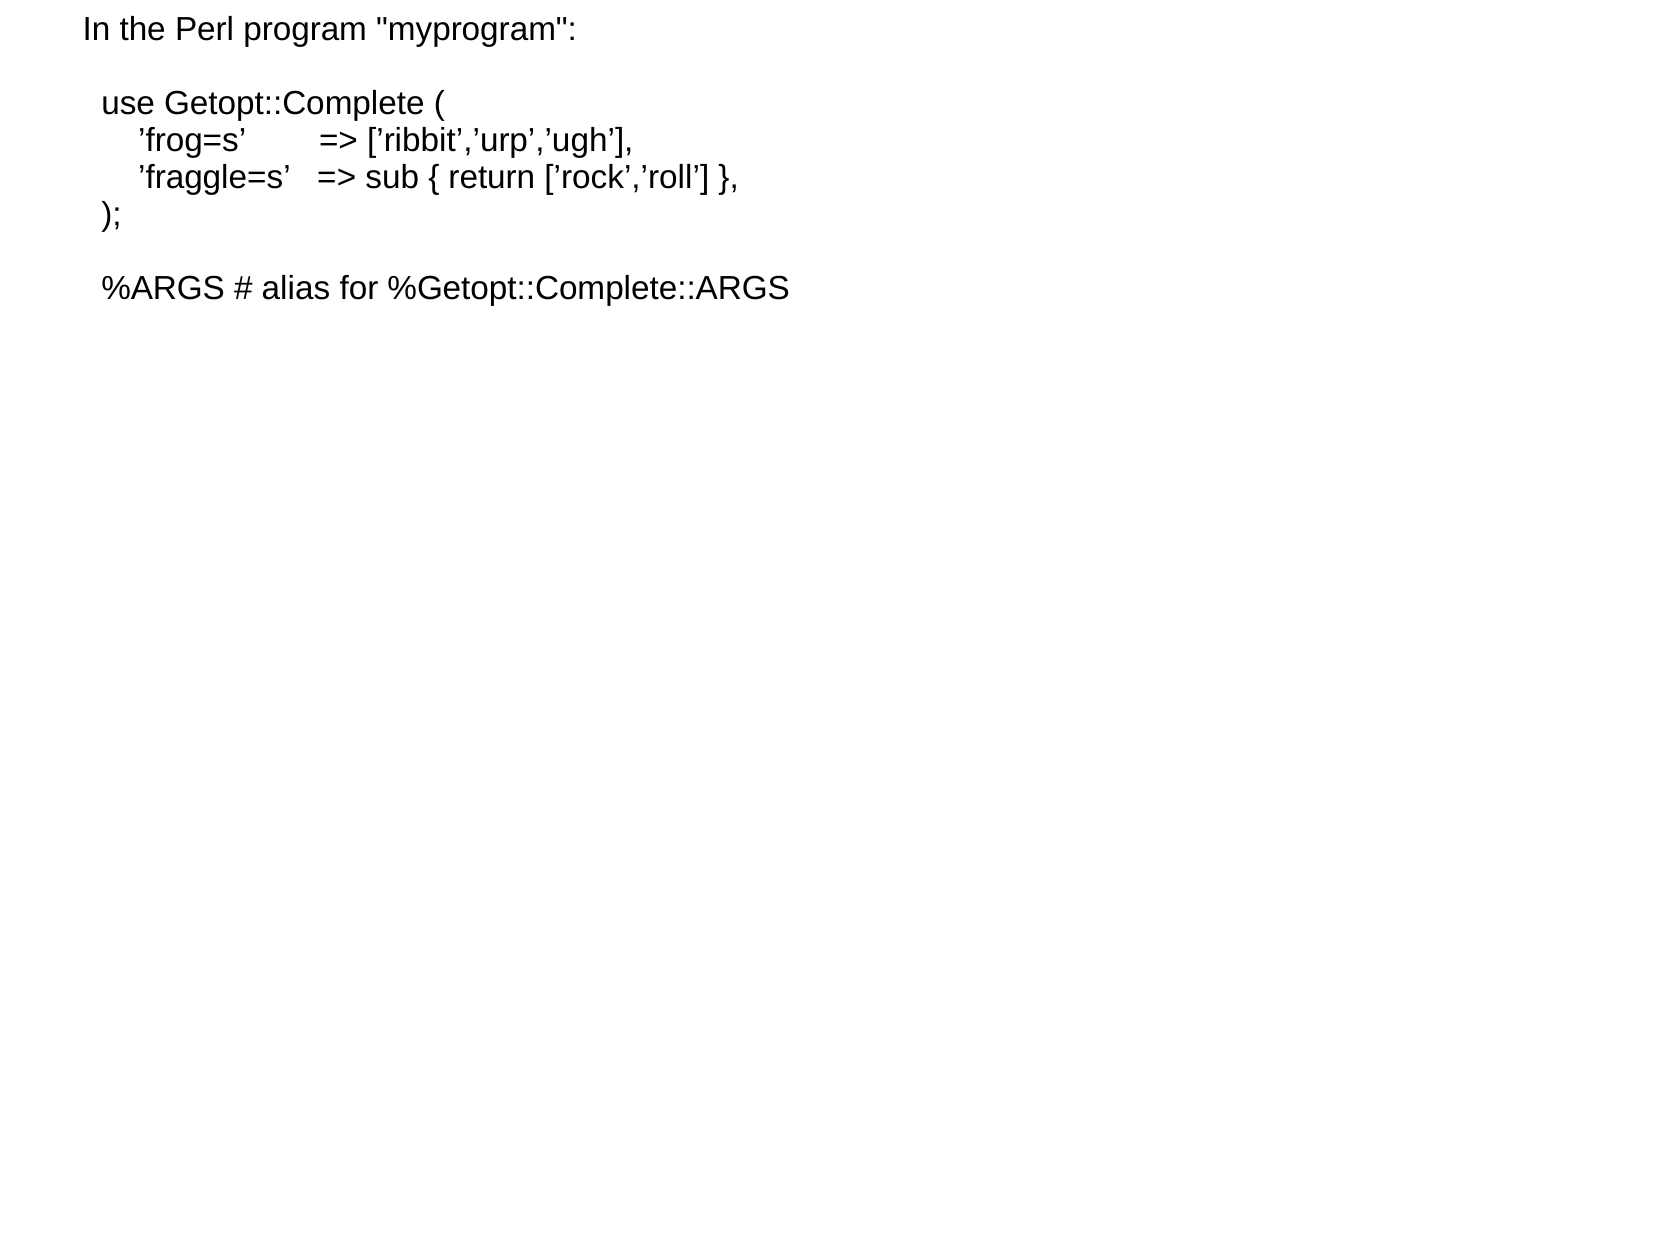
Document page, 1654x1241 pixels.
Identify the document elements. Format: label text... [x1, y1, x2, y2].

subtitle In the Perl program "myprogram": use Getopt::Complete ( ’frog=s’ => [’ribbit’,’urp’,’ugh’], ’fraggle=s’ => sub { return [’rock’,’roll’] }, ); %ARGS # alias for %Getopt::Complete::ARGS [82, 10, 1571, 1070]
